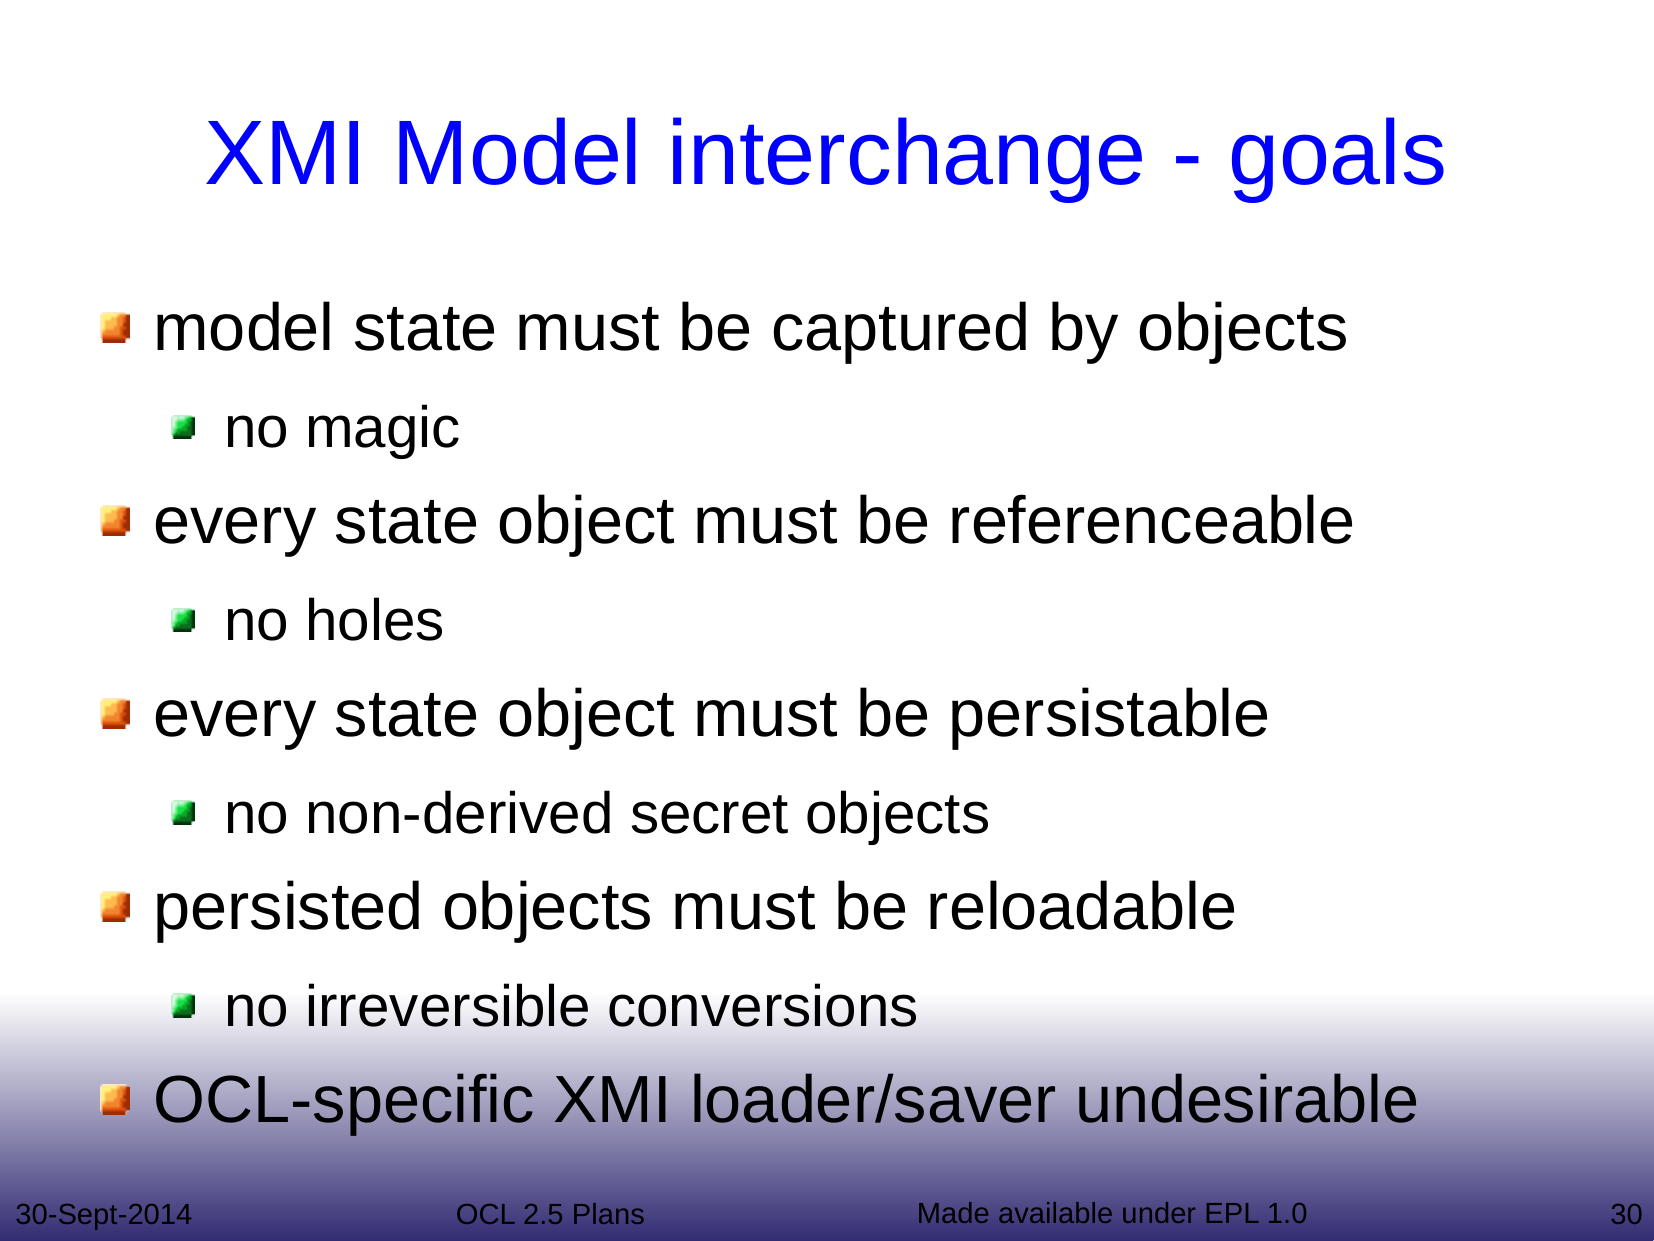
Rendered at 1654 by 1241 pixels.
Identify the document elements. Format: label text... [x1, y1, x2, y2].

title XMI Model interchange - goals [82, 49, 1571, 257]
list model state must be captured by objects no magic every state object must be referenceable no holes every state object must be persistable no non-derived secret objects persisted objects must be reloadable no irreversible conversions OCL-specific XMI loader/saver undesirable [82, 290, 1571, 1136]
